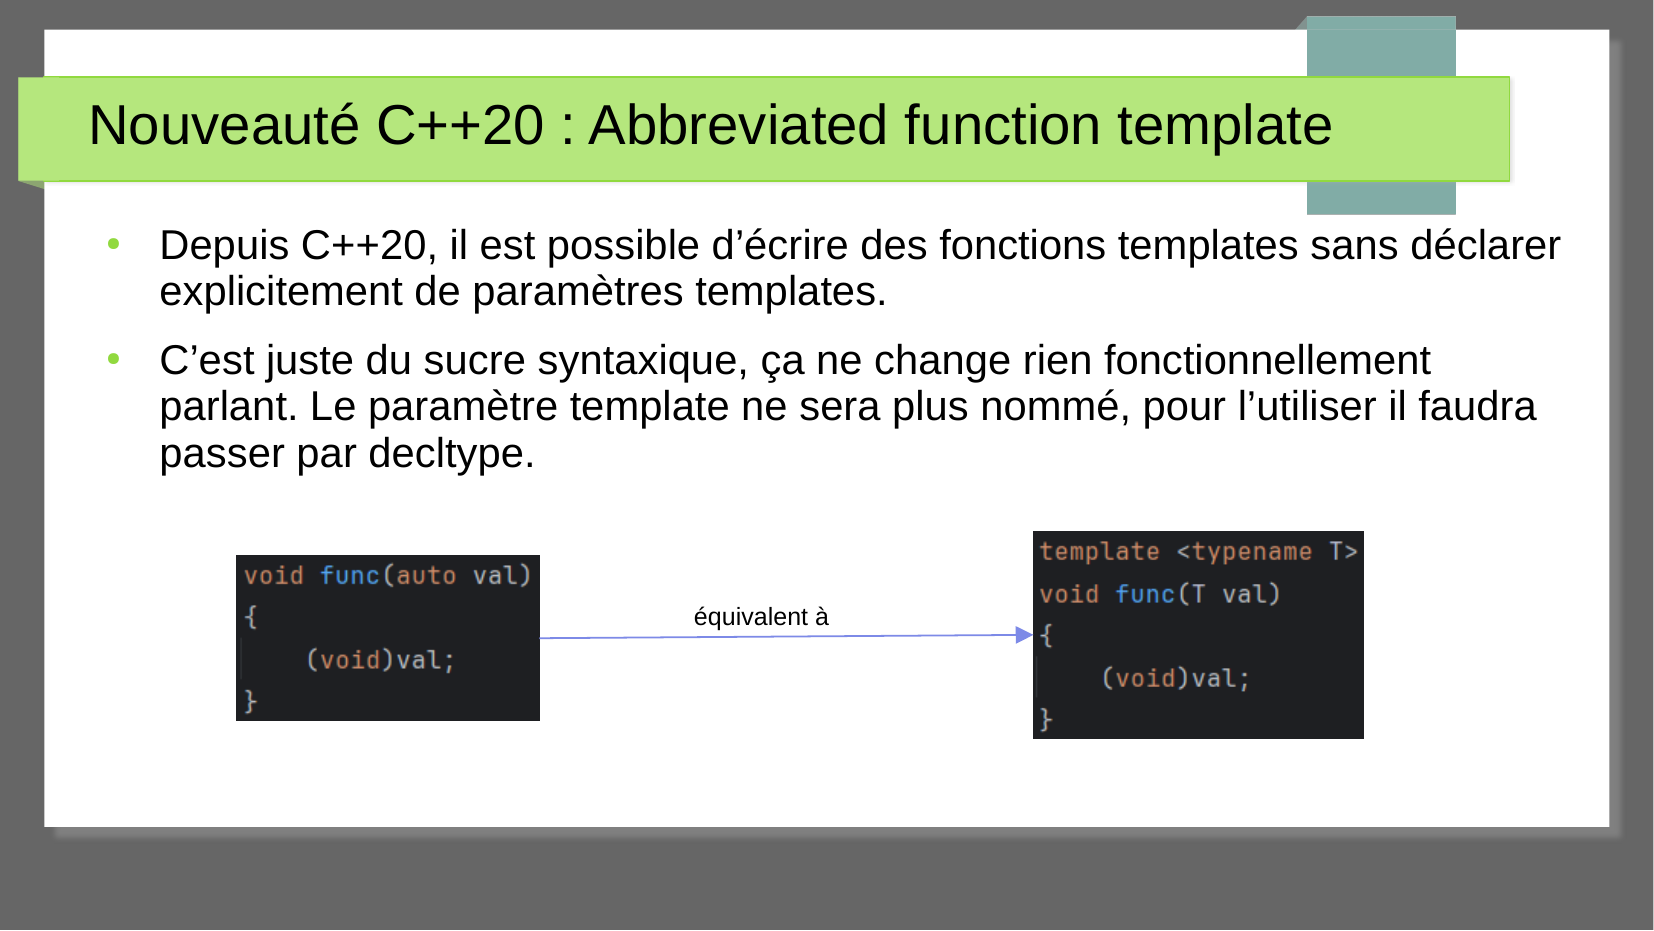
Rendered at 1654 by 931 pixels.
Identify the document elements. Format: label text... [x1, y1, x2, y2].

picture [1033, 531, 1364, 739]
title Nouveauté C++20 : Abbreviated function template [88, 73, 1506, 178]
picture [236, 555, 540, 721]
list Depuis C++20, il est possible d’écrire des fonctions templates sans déclarer explicitement de paramètres templates. C’est juste du sucre syntaxique, ça ne change rien fonctionnellement parlant. Le paramètre template ne sera plus nommé, pour l’utiliser il faudra passer par decltype. [88, 221, 1565, 813]
text_box équivalent à [679, 593, 916, 639]
